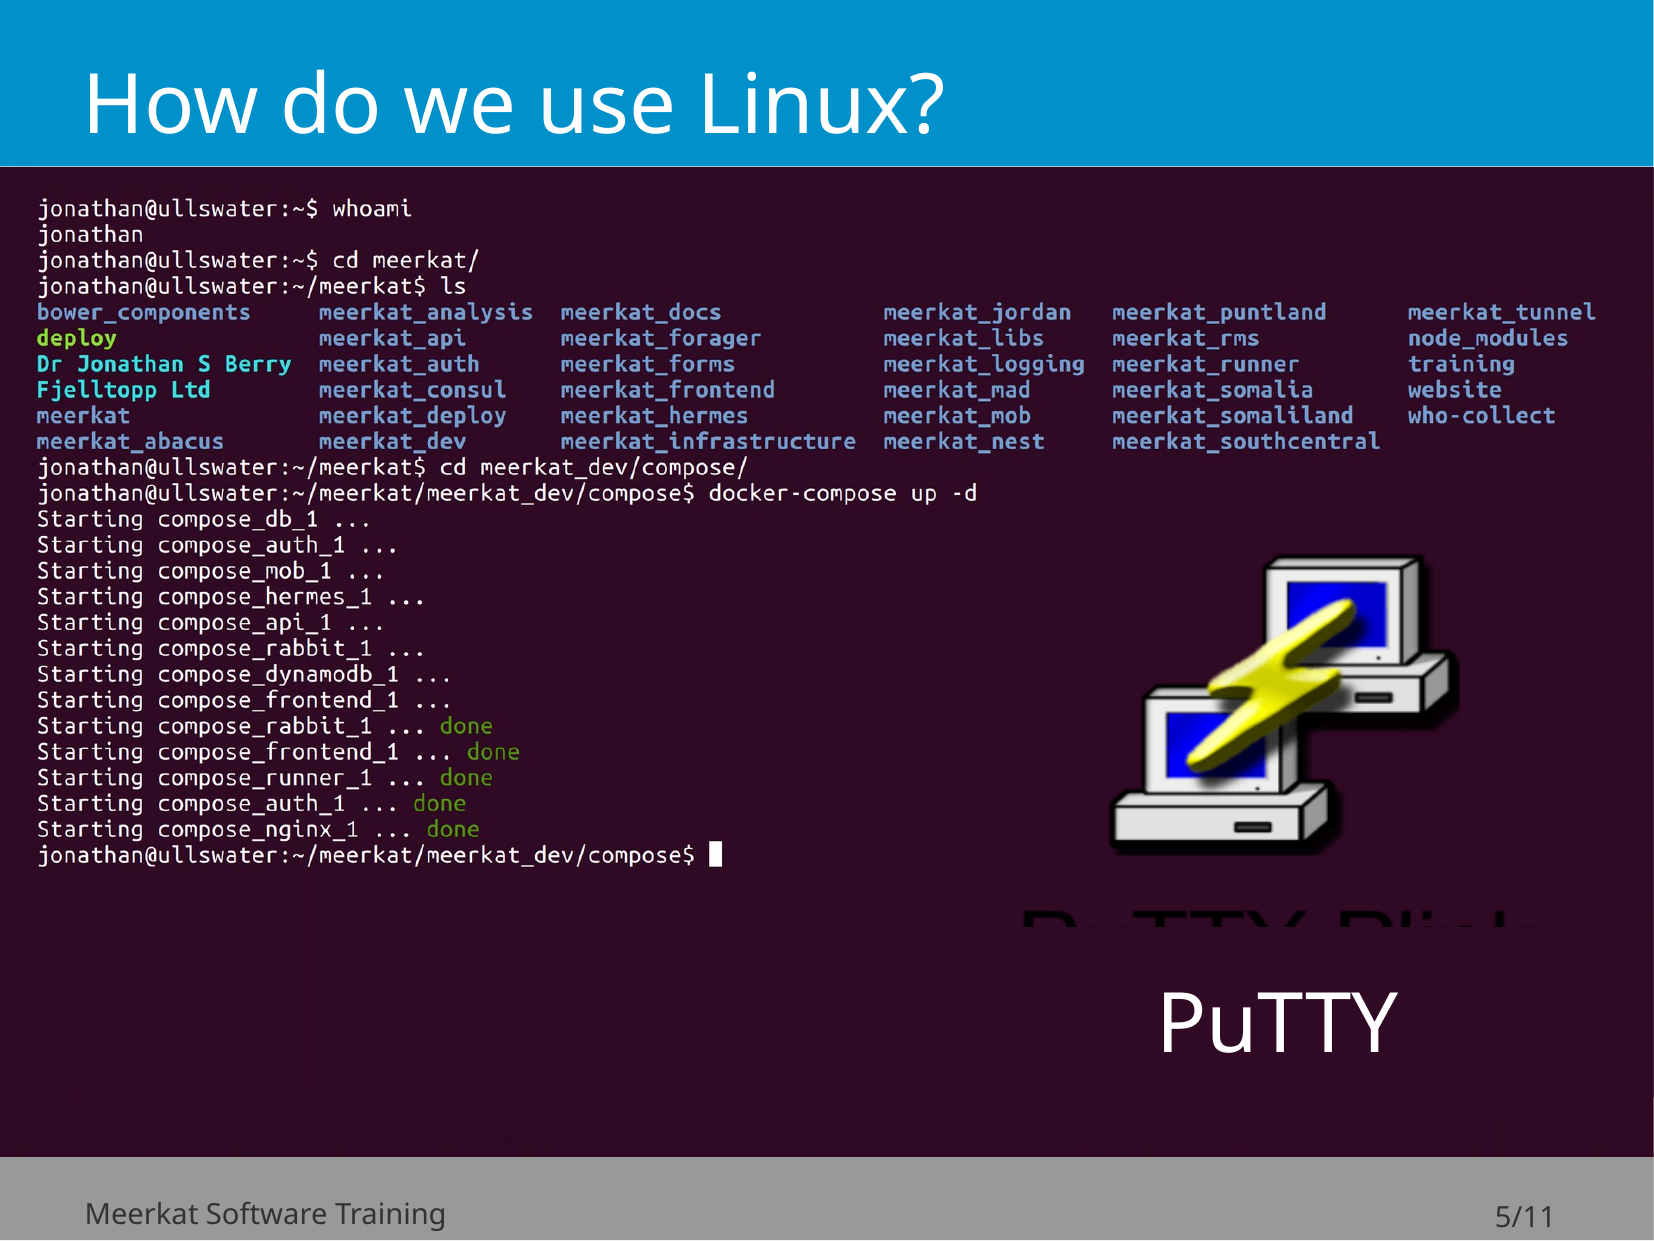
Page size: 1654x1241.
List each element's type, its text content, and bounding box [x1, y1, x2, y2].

text_box How do we use Linux? [82, 0, 1571, 167]
text_box PuTTY [1141, 956, 1432, 1055]
picture [0, 167, 1654, 1157]
